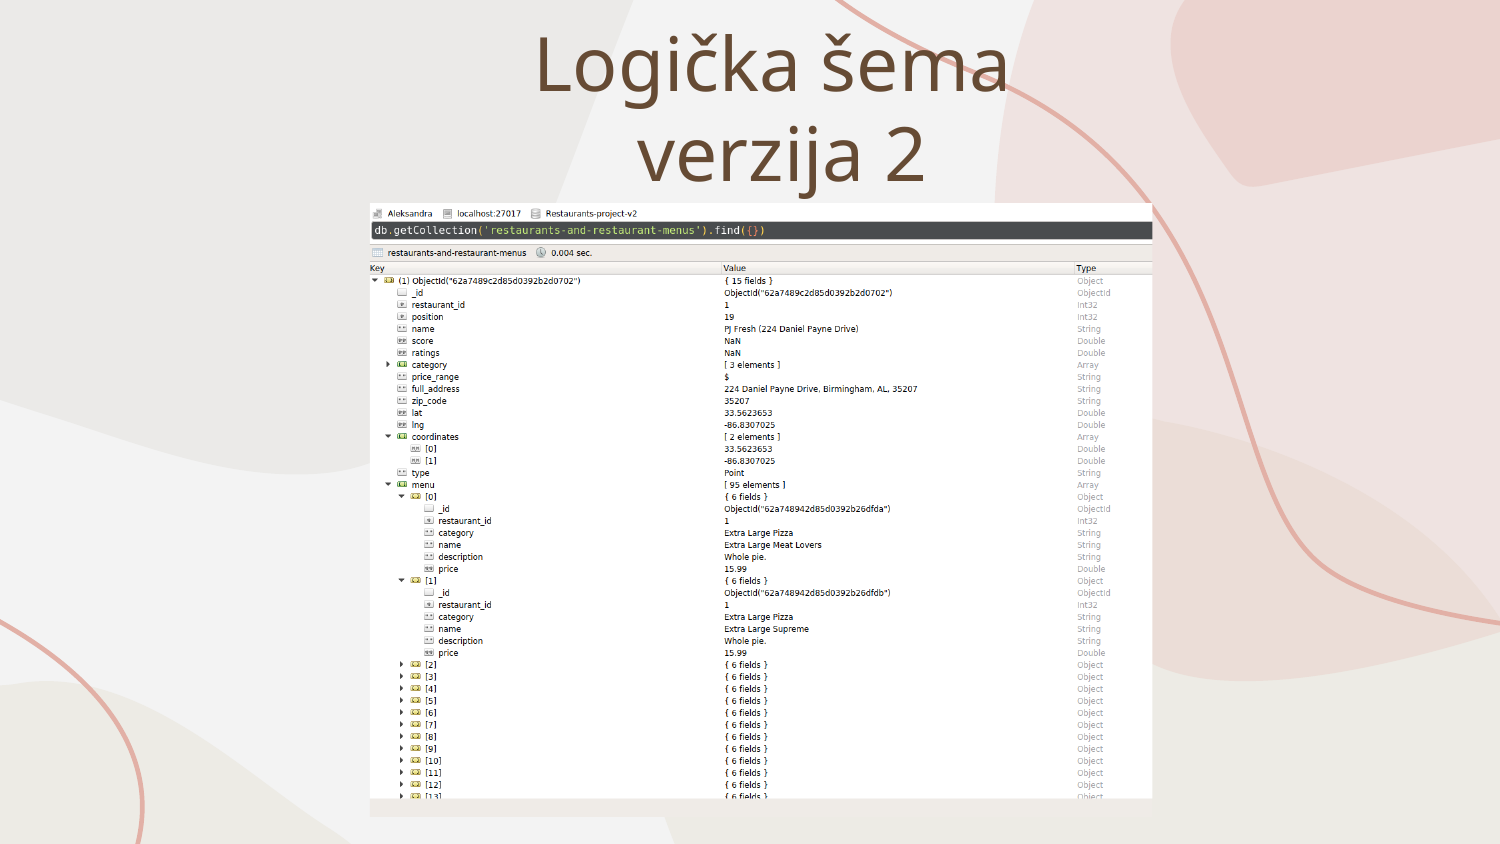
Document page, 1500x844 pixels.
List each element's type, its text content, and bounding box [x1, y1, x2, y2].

picture [369, 203, 1153, 817]
title Logička šema verzija 2 [412, 59, 1153, 203]
